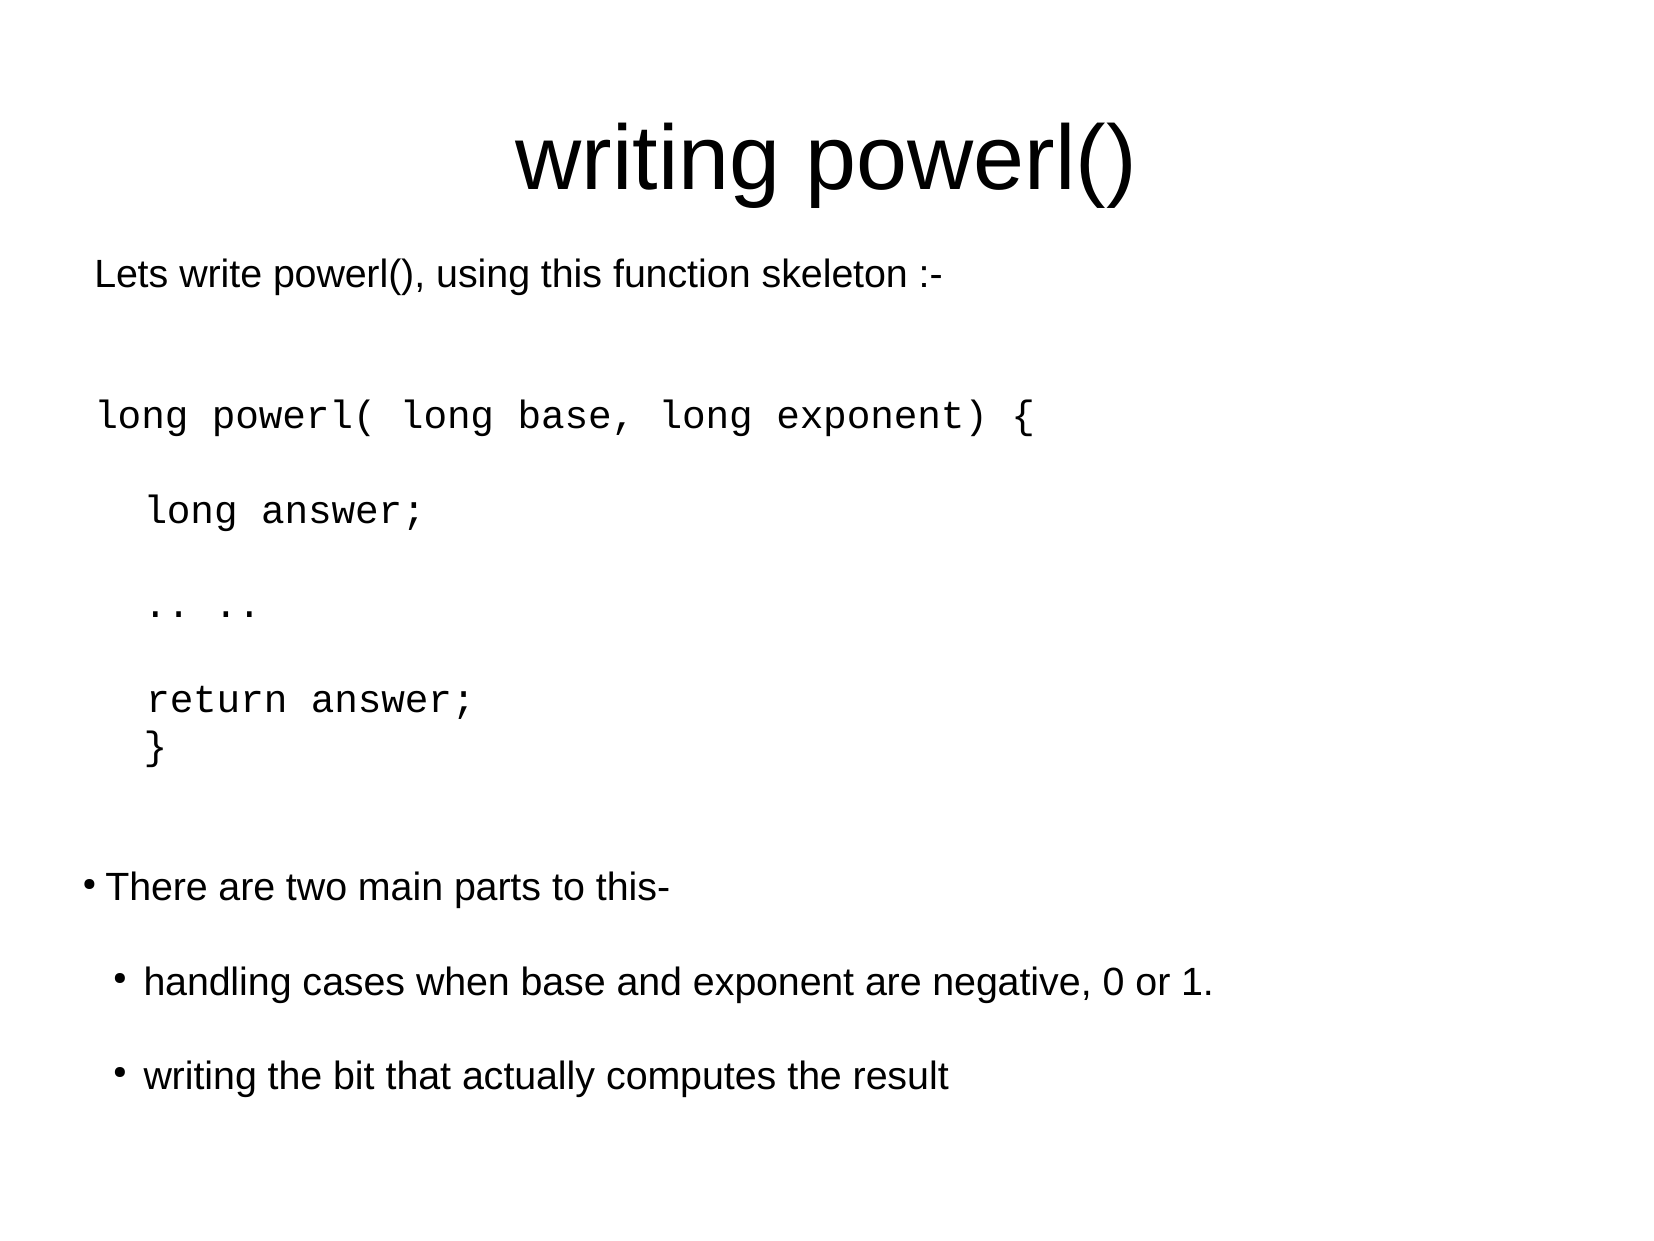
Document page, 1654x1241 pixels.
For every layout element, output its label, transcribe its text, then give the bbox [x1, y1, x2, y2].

title writing powerl() [82, 49, 1571, 248]
subtitle Lets write powerl(), using this function skeleton :- long powerl( long base, long exponent) { long answer; .. .. return answer; } There are two main parts to this- handling cases when base and exponent are negative, 0 or 1. writing the bit that actually computes the result [82, 248, 1595, 1098]
